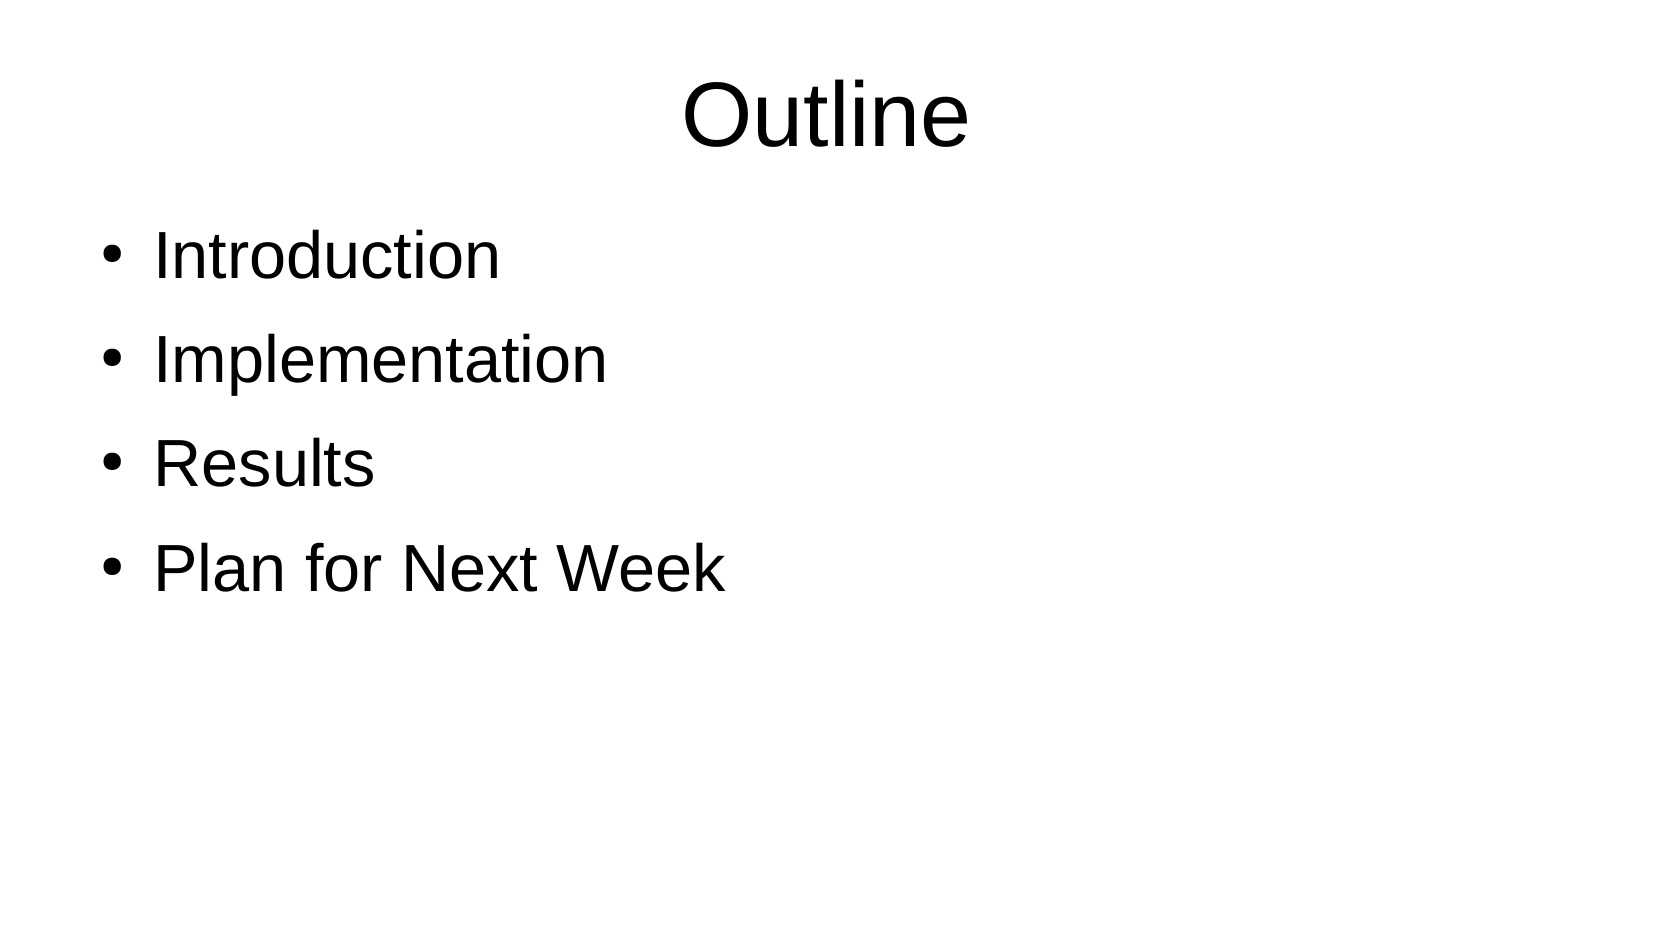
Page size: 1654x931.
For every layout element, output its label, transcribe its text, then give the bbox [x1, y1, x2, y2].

title Outline [82, 37, 1571, 193]
list Introduction Implementation Results Plan for Next Week [82, 217, 1571, 758]
